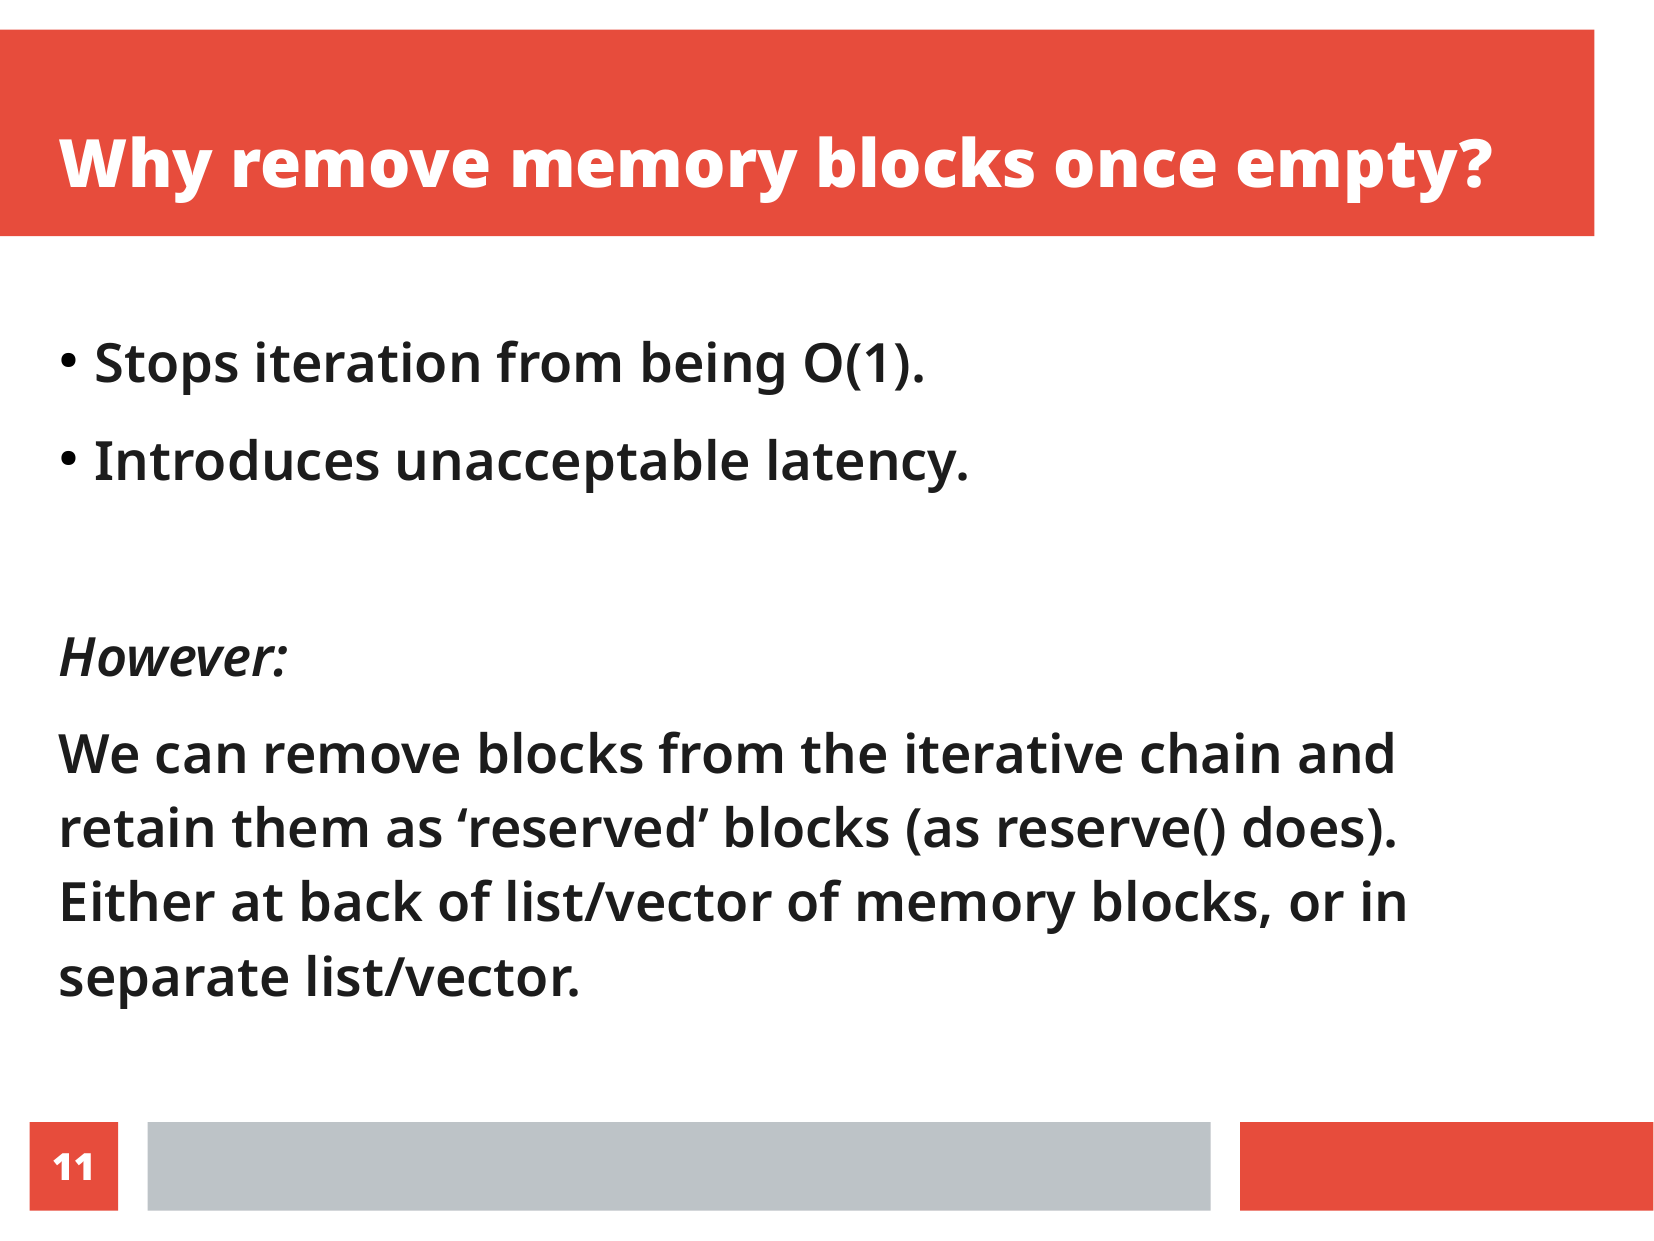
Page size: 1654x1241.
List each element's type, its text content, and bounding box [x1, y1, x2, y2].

title Why remove memory blocks once empty? [59, 59, 1595, 207]
list Stops iteration from being O(1). Introduces unacceptable latency. However: We can remove blocks from the iterative chain and retain them as ‘reserved’ blocks (as reserve() does). Either at back of list/vector of memory blocks, or in separate list/vector. [59, 324, 1565, 1093]
